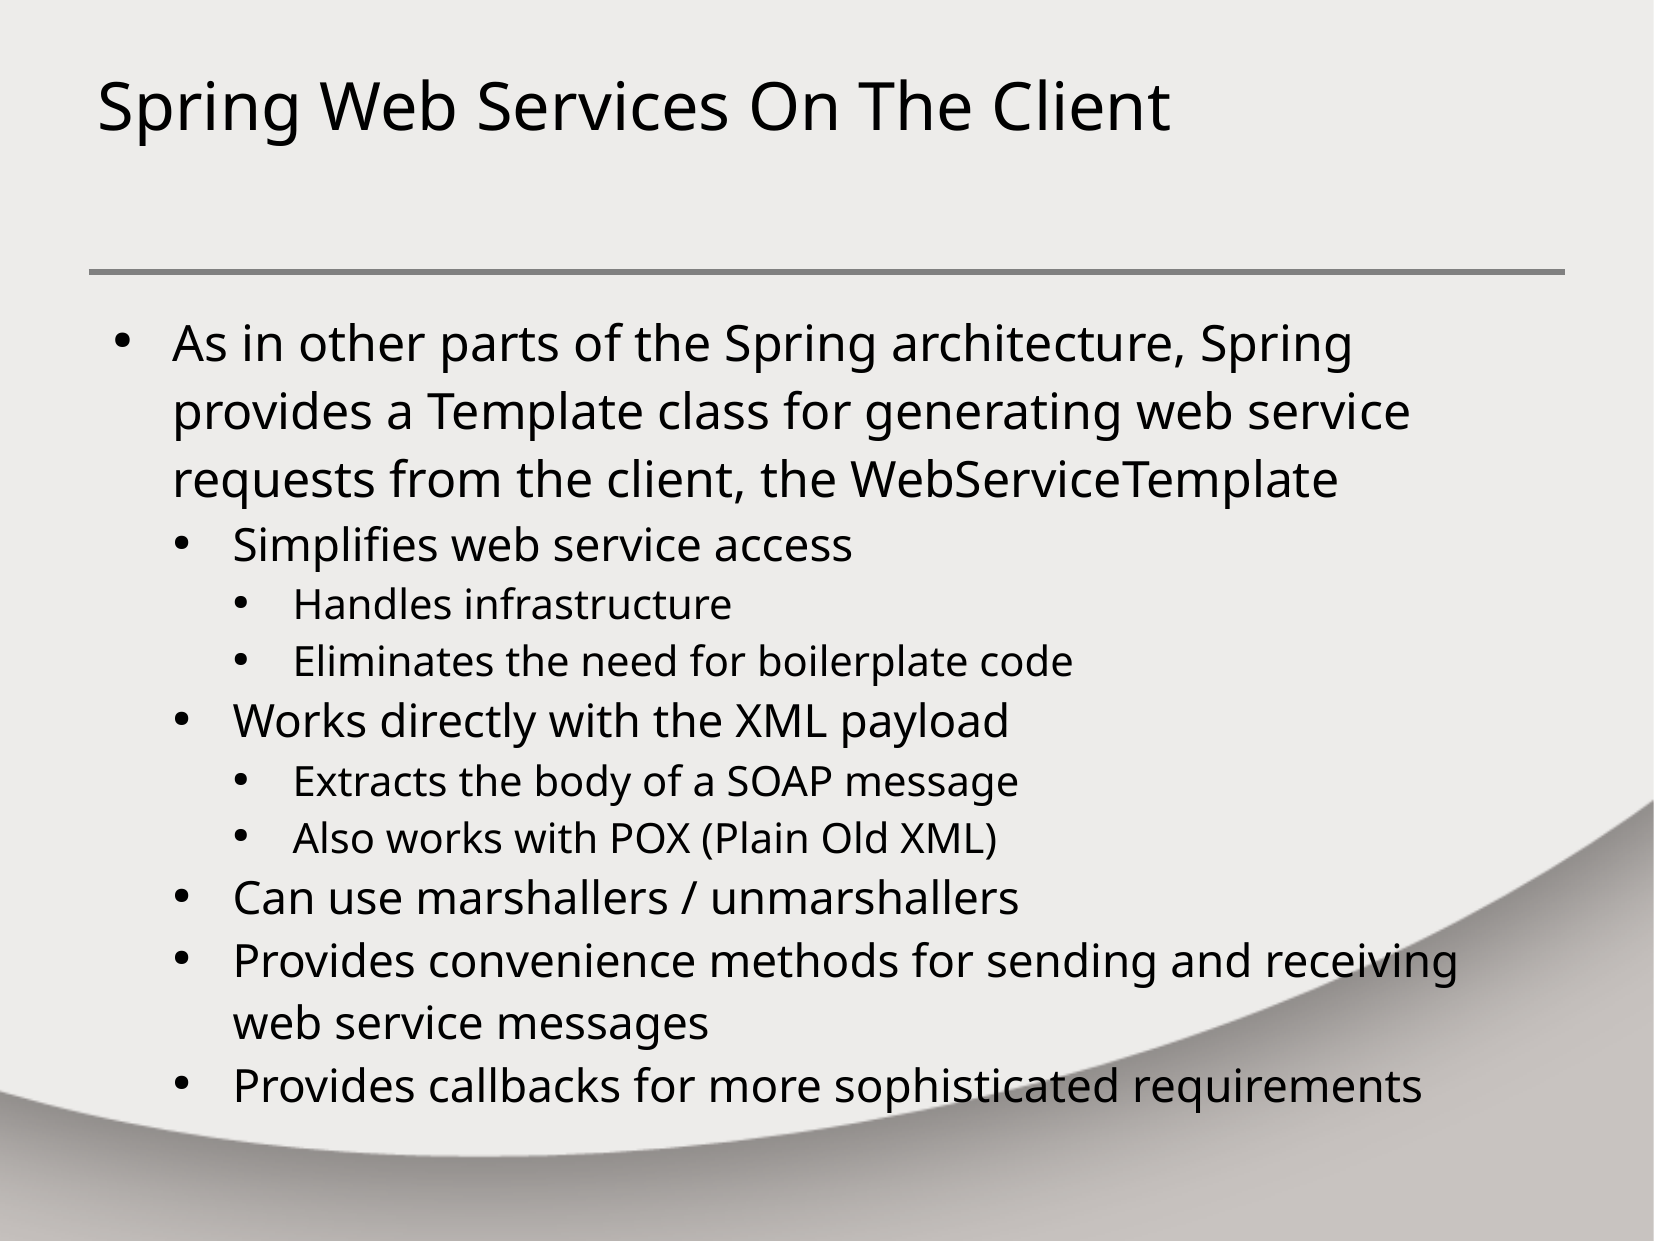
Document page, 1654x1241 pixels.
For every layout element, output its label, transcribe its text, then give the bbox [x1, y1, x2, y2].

title Spring Web Services On The Client [97, 75, 1561, 226]
text_box As in other parts of the Spring architecture, Spring provides a Template class for generating web service requests from the client, the WebServiceTemplate Simplifies web service access Handles infrastructure Eliminates the need for boilerplate code Works directly with the XML payload Extracts the body of a SOAP message Also works with POX (Plain Old XML) Can use marshallers / unmarshallers Provides convenience methods for sending and receiving web service messages Provides callbacks for more sophisticated requirements [97, 300, 1561, 1163]
picture [0, 0, 1654, 1241]
